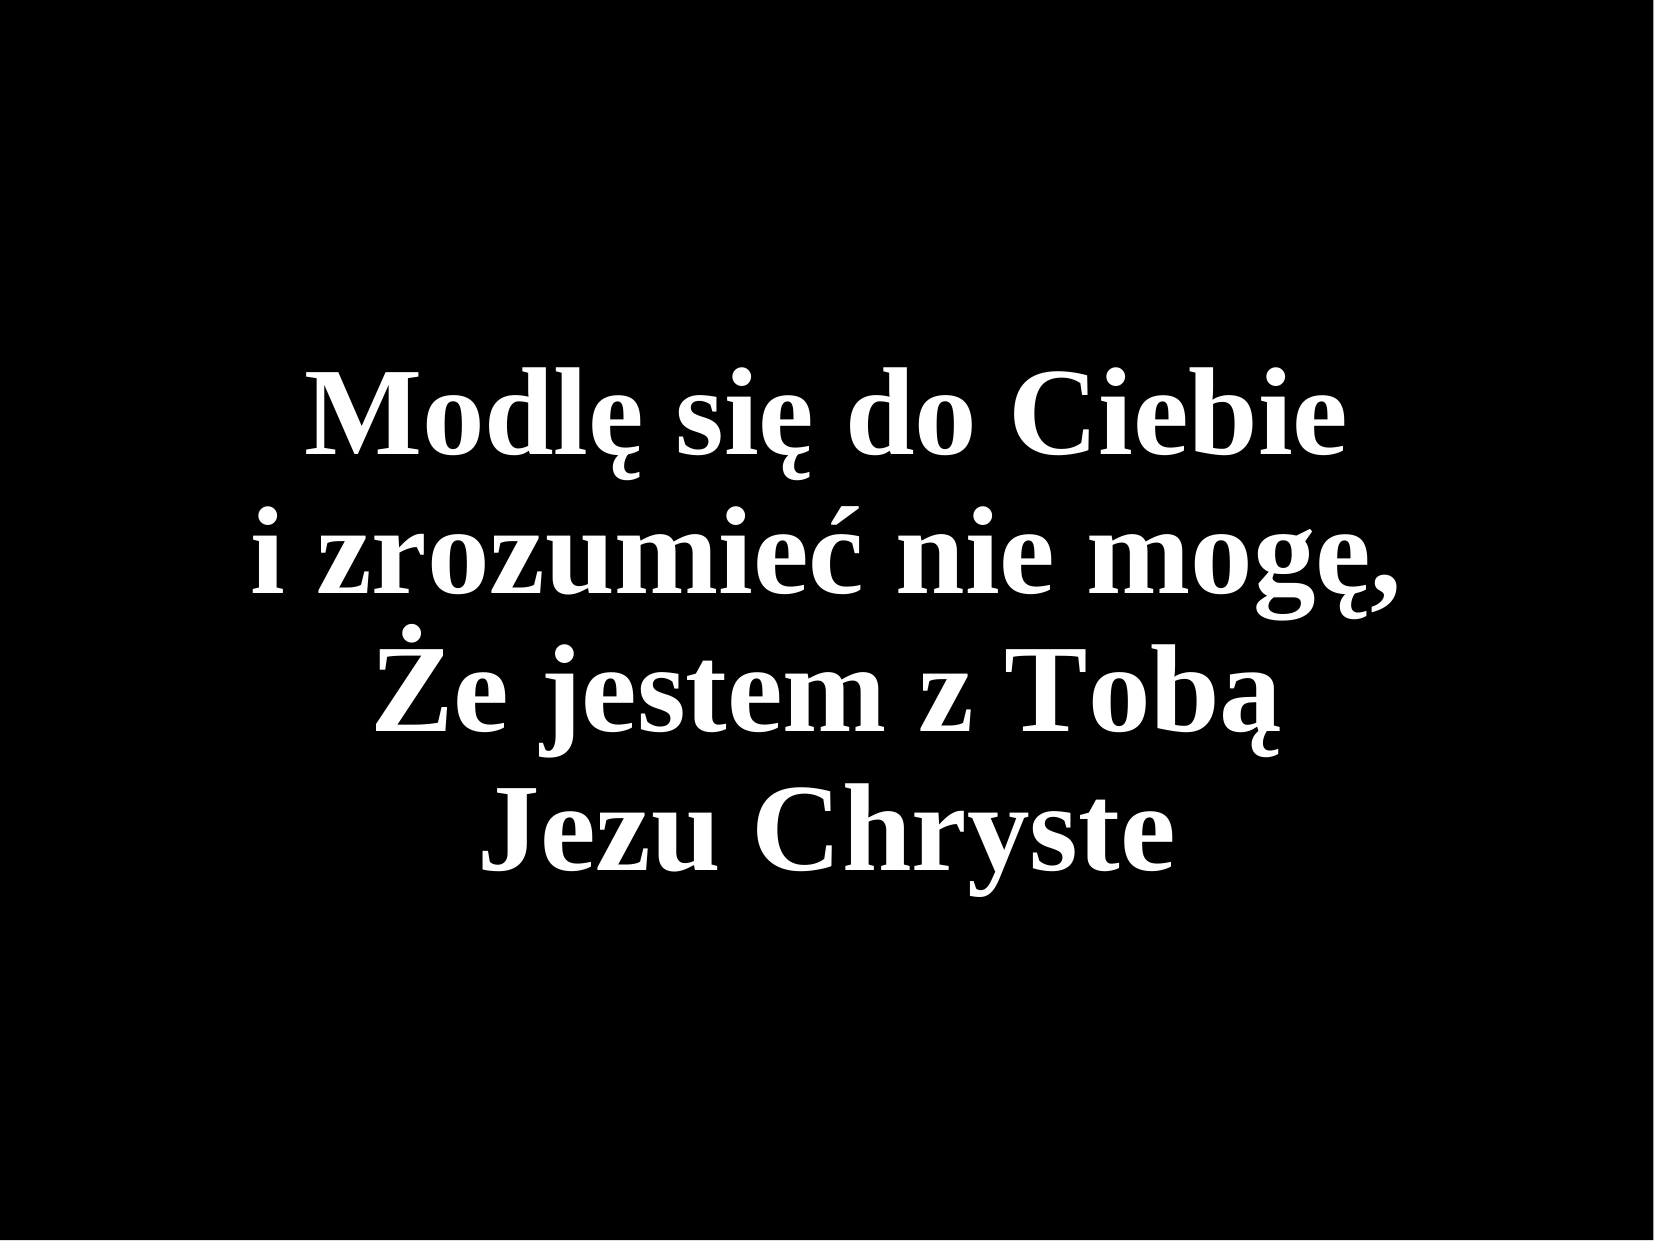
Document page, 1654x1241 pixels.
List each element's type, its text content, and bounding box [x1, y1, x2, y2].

title Modlę się do Ciebie i zrozumieć nie mogę, Że jestem z Tobą Jezu Chryste [0, 0, 1654, 1241]
